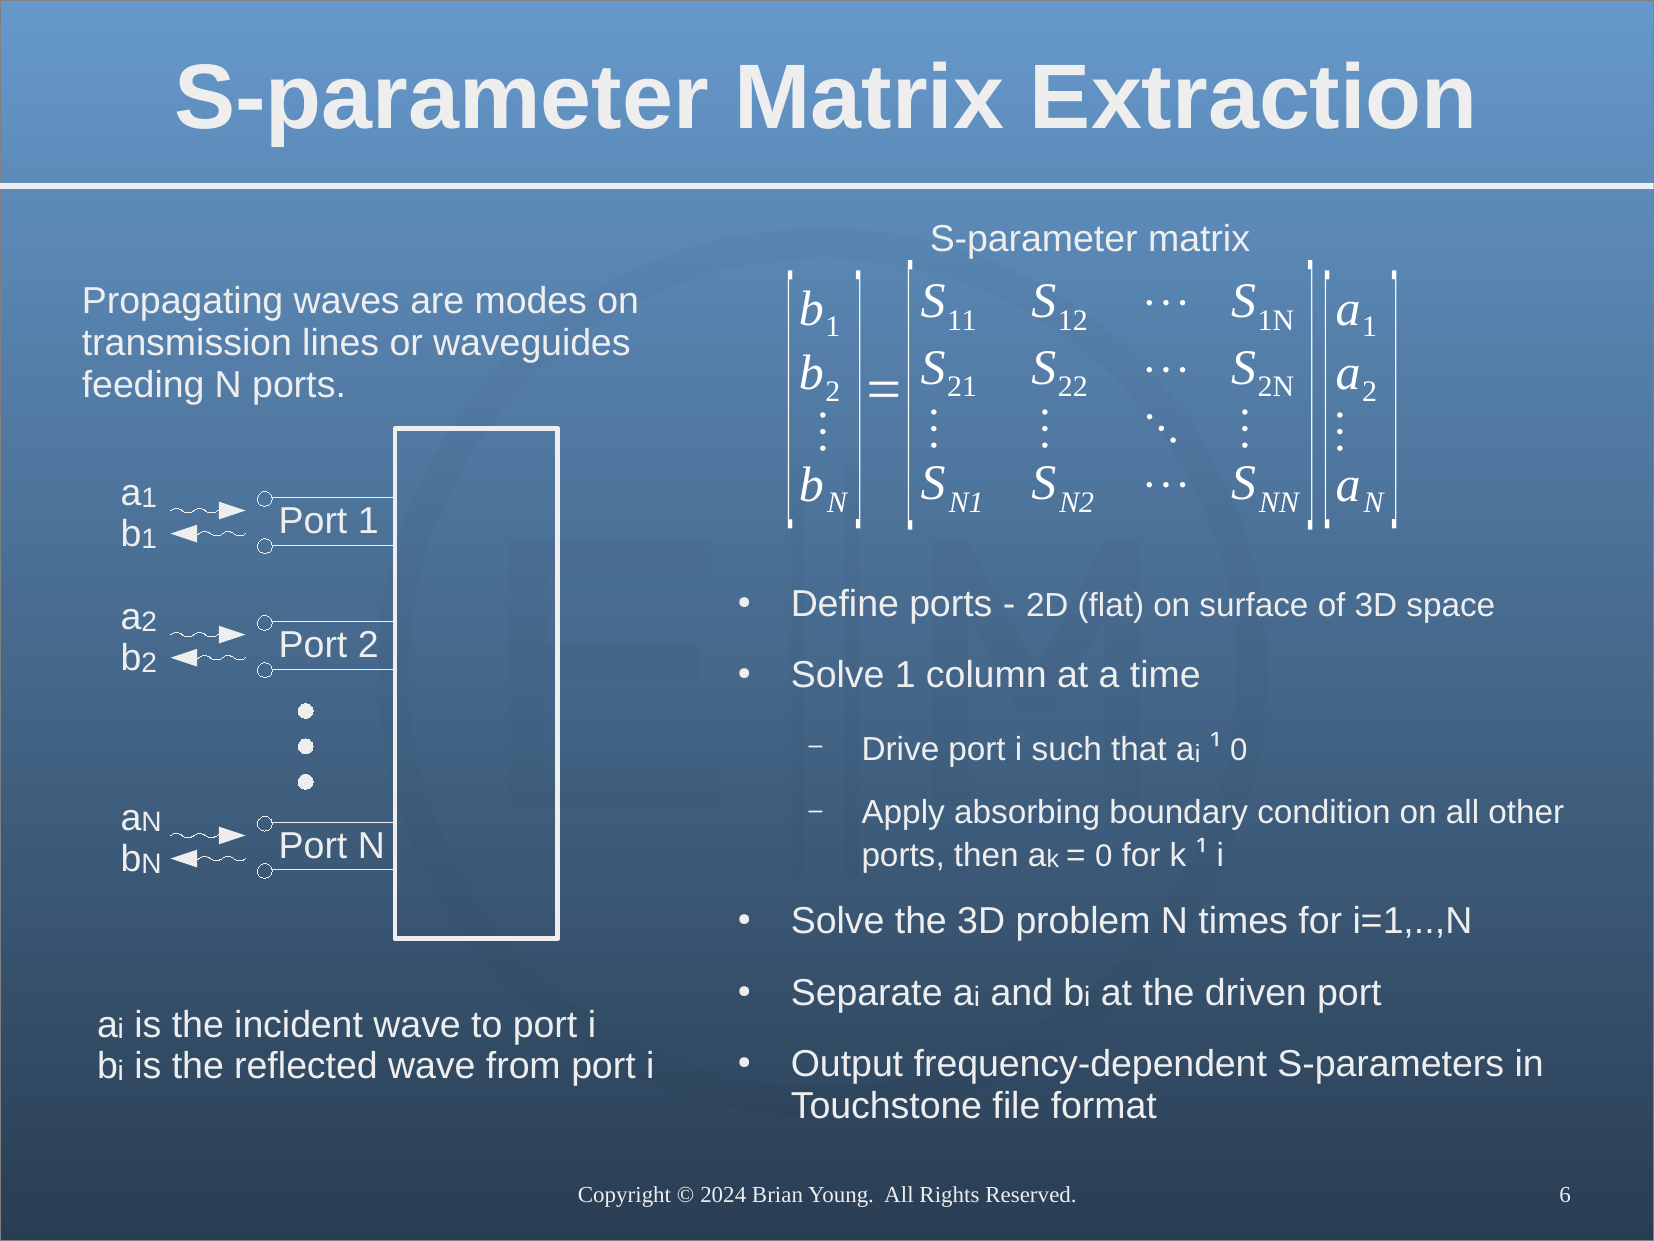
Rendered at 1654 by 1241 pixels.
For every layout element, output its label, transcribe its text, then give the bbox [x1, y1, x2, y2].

text_box a1 [105, 464, 172, 505]
text_box bN [105, 830, 177, 895]
text_box Propagating waves are modes on transmission lines or waveguides feeding N ports. [67, 272, 670, 414]
title S-parameter Matrix Extraction [82, 31, 1571, 163]
text_box Port 2 [264, 615, 400, 673]
text_box [298, 738, 314, 754]
chart [778, 256, 1406, 531]
text_box [298, 703, 314, 719]
list Define ports - 2D (flat) on surface of 3D space Solve 1 column at a time Drive port i such that ai ¹ 0 Apply absorbing boundary condition on all other ports, then ak = 0 for k ¹ i Solve the 3D problem N times for i=1,..,N Separate ai and bi at the driven port Output frequency-dependent S-parameters in Touchstone file format [720, 582, 1571, 1156]
text_box Port N [264, 816, 415, 916]
text_box Port 1 [264, 491, 400, 549]
text_box b1 [105, 505, 172, 570]
text_box a2 [105, 588, 172, 629]
text_box S-parameter matrix [915, 210, 1292, 267]
text_box b2 [105, 629, 172, 694]
text_box ai is the incident wave to port i bi is the reflected wave from port i [82, 995, 685, 1112]
text_box [298, 774, 314, 790]
text_box aN [105, 788, 186, 854]
